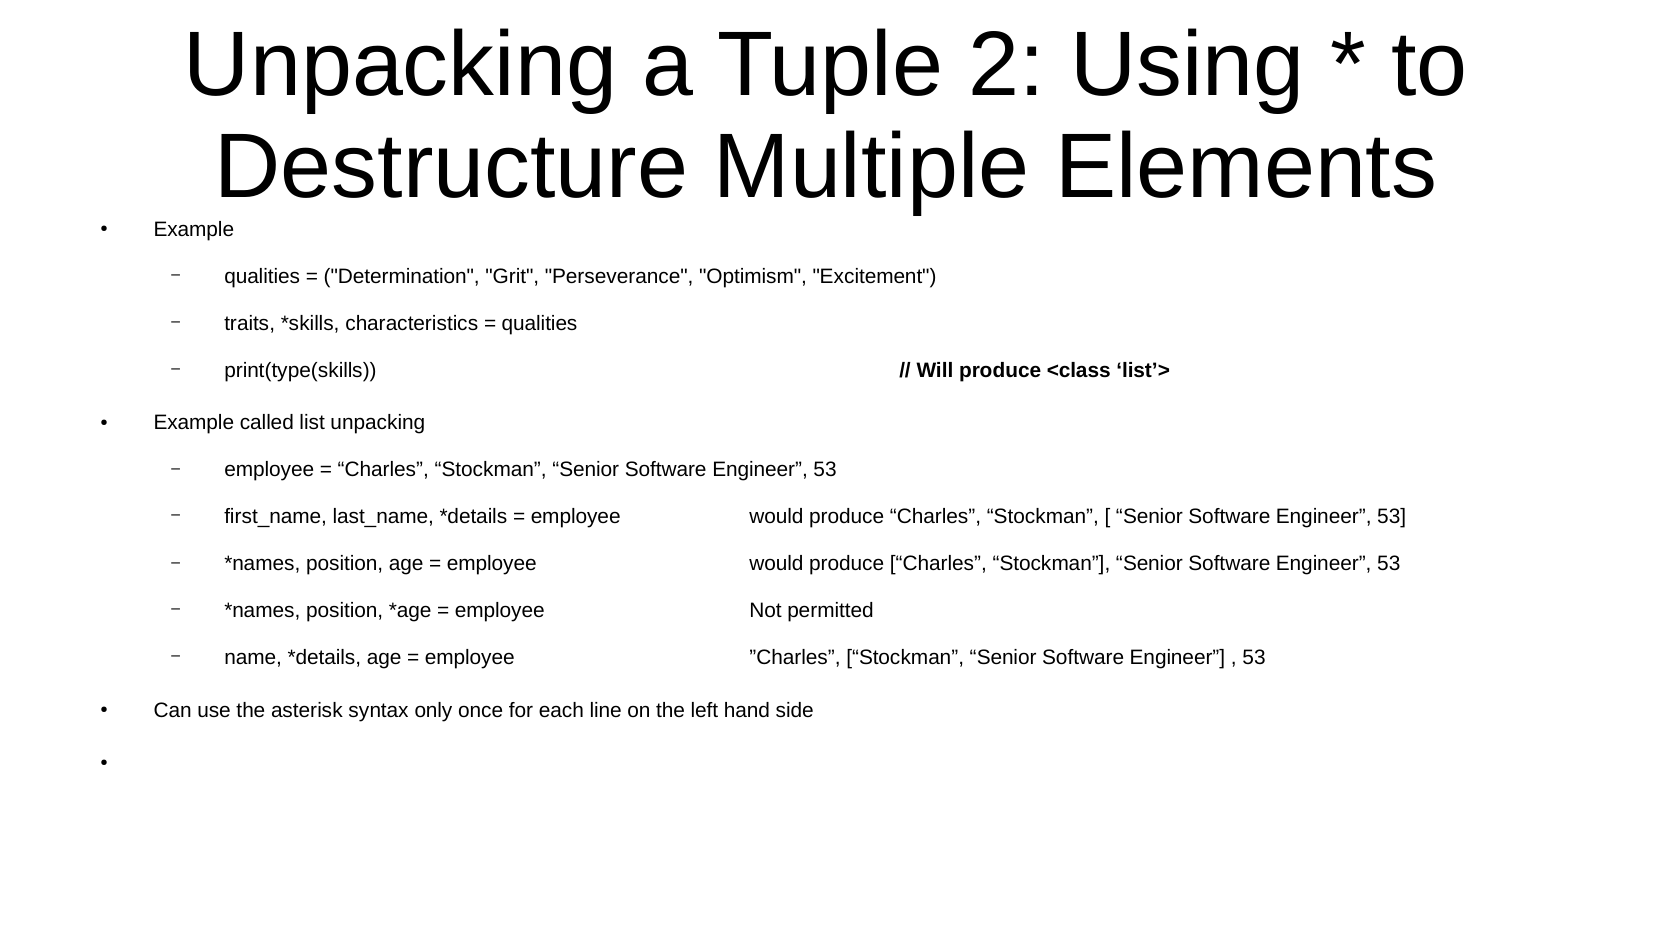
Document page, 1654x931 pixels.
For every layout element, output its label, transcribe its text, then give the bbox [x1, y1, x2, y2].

title Unpacking a Tuple 2: Using * to Destructure Multiple Elements [82, 12, 1571, 217]
list Example qualities = ("Determination", "Grit", "Perseverance", "Optimism", "Excitement") traits, *skills, characteristics = qualities print(type(skills)) // Will produce <class ‘list’> Example called list unpacking employee = “Charles”, “Stockman”, “Senior Software Engineer”, 53 first_name, last_name, *details = employee would produce “Charles”, “Stockman”, [ “Senior Software Engineer”, 53] *names, position, age = employee would produce [“Charles”, “Stockman”], “Senior Software Engineer”, 53 *names, position, *age = employee Not permitted name, *details, age = employee ”Charles”, [“Stockman”, “Senior Software Engineer”] , 53 Can use the asterisk syntax only once for each line on the left hand side [82, 217, 1576, 916]
